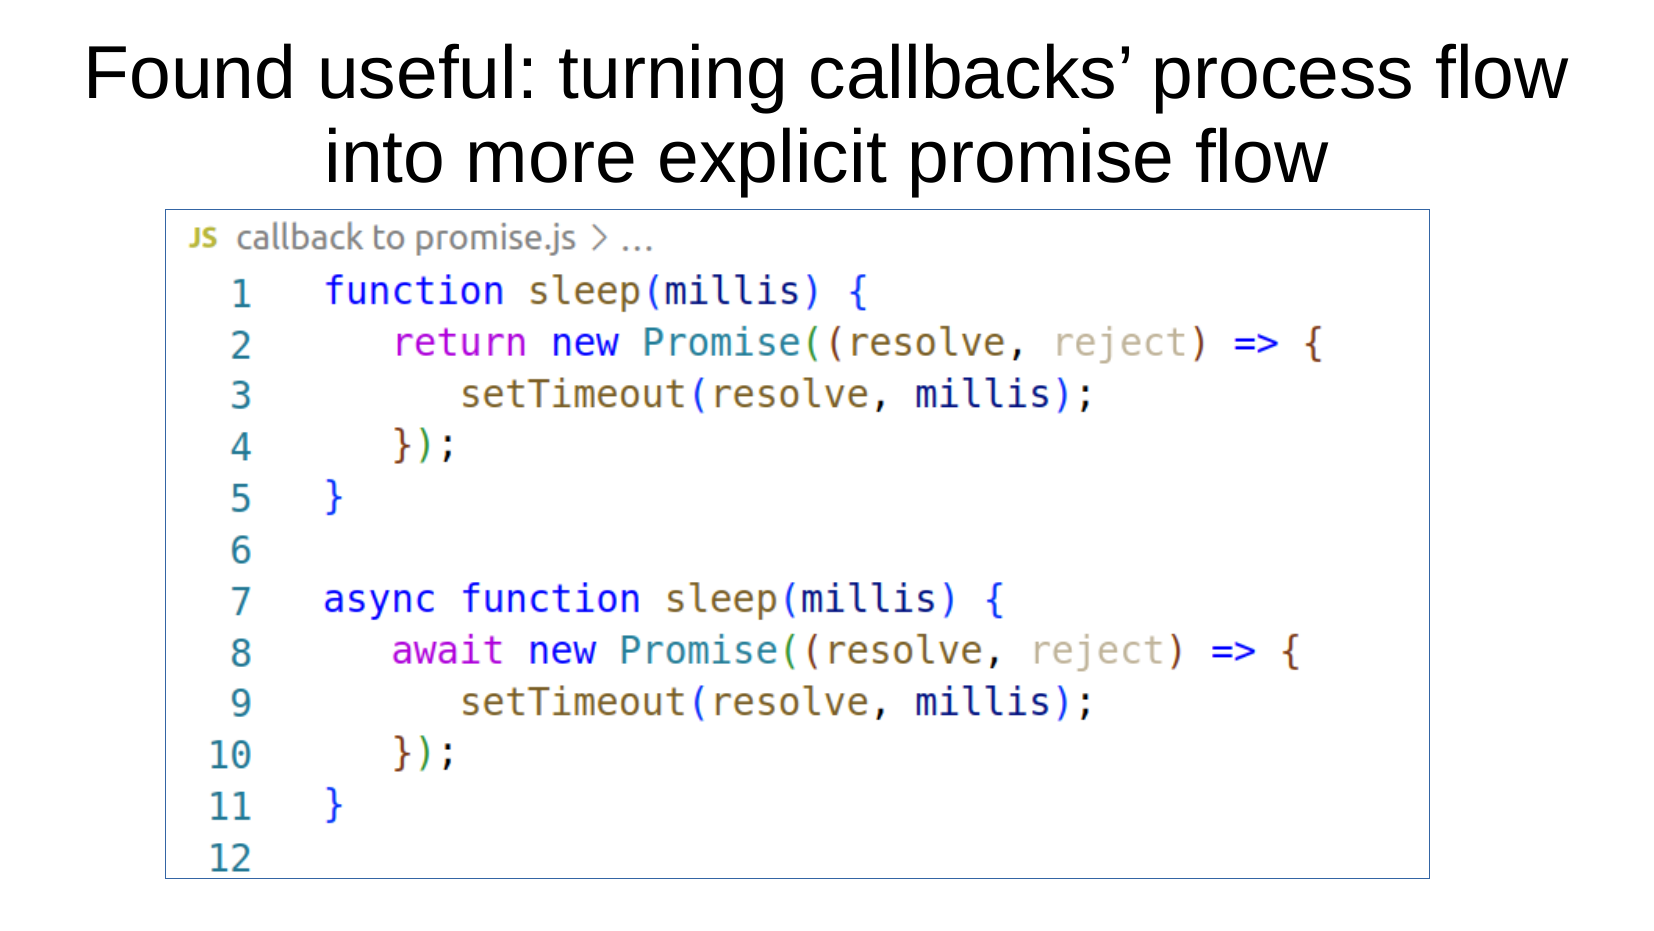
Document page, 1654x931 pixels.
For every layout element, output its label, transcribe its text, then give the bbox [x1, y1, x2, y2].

title Found useful: turning callbacks’ process flow into more explicit promise flow [82, 30, 1571, 199]
picture [165, 209, 1430, 879]
